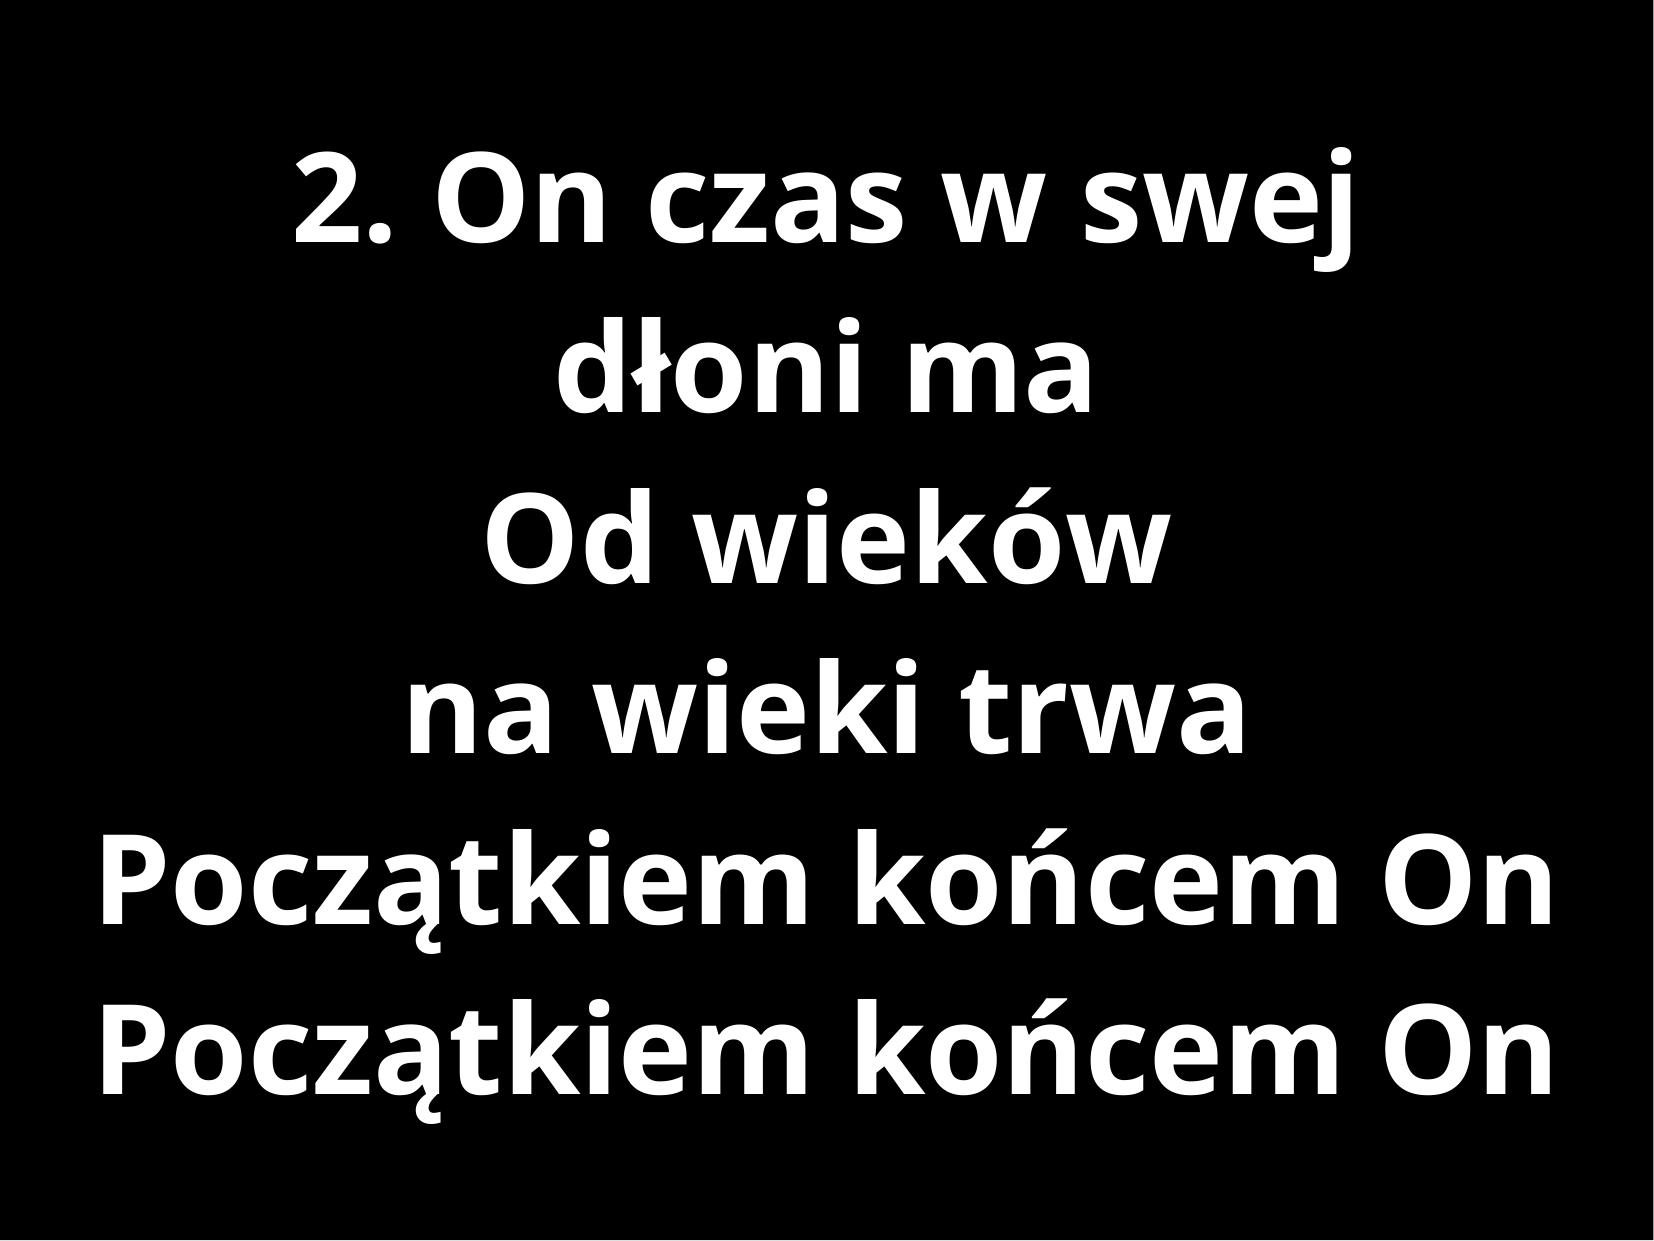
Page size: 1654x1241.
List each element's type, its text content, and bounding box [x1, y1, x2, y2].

title 2. On czas w swej dłoni ma Od wieków na wieki trwa Początkiem końcem On Początkiem końcem On [0, 0, 1654, 1241]
